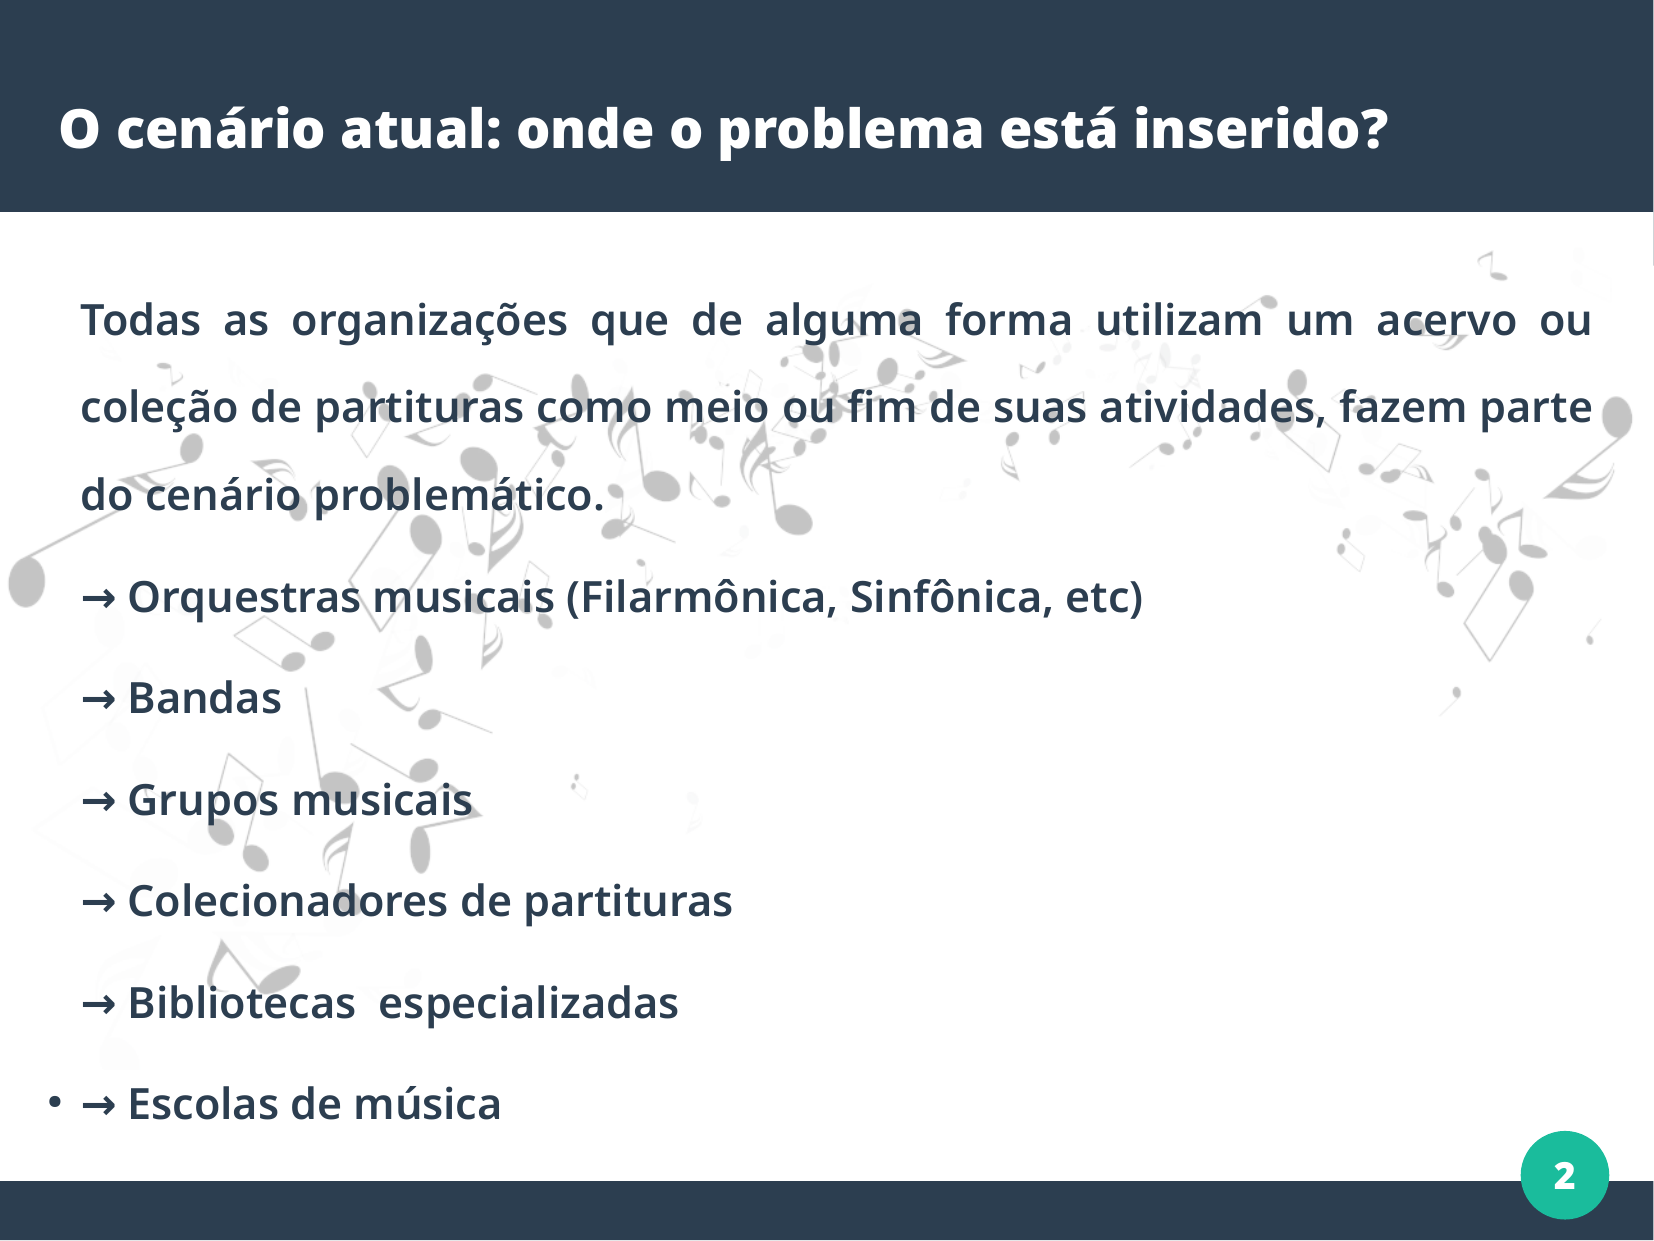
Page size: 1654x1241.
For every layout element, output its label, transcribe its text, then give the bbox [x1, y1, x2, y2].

picture [0, 212, 1654, 1070]
title O cenário atual: onde o problema está inserido? [59, 49, 1595, 207]
list Todas as organizações que de alguma forma utilizam um acervo ou coleção de partituras como meio ou fim de suas atividades, fazem parte do cenário problemático. → Orquestras musicais (Filarmônica, Sinfônica, etc) → Bandas → Grupos musicais → Colecionadores de partituras → Bibliotecas especializadas → Escolas de música [47, 259, 1595, 1134]
